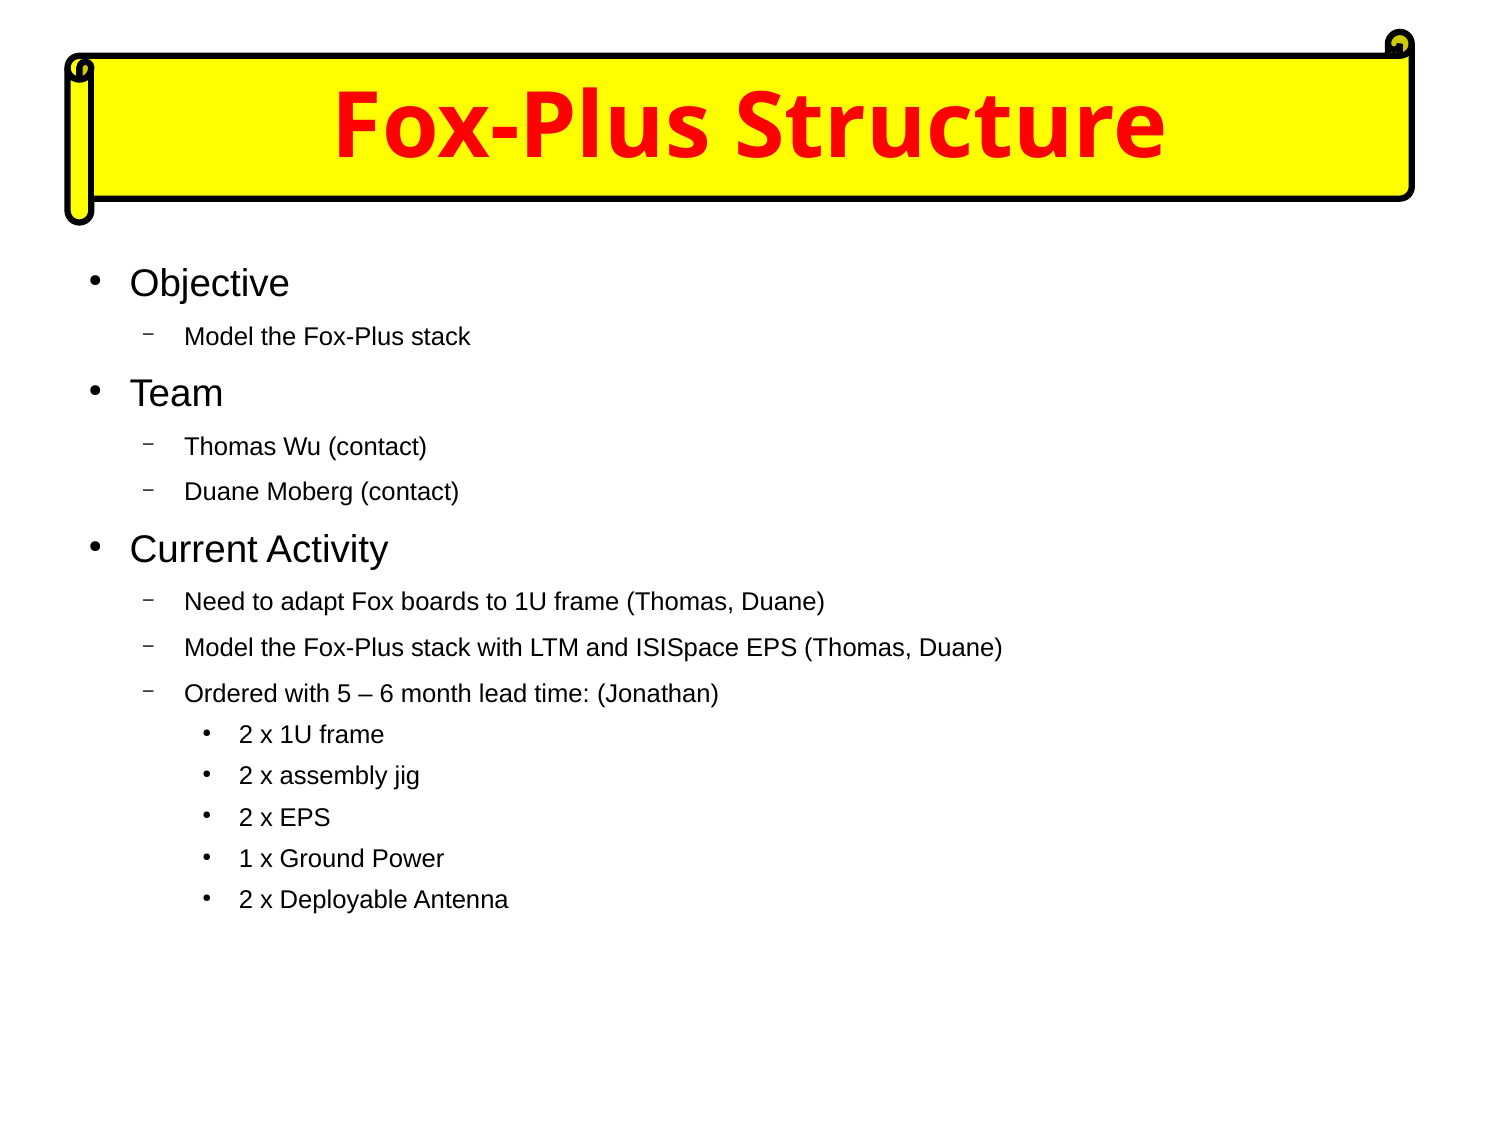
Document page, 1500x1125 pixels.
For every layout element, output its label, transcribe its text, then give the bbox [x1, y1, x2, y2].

text_box [72, 31, 1412, 58]
text_box [67, 184, 1412, 223]
list Objective Model the Fox-Plus stack Team Thomas Wu (contact) Duane Moberg (contact) Current Activity Need to adapt Fox boards to 1U frame (Thomas, Duane) Model the Fox-Plus stack with LTM and ISISpace EPS (Thomas, Duane) Ordered with 5 – 6 month lead time: (Jonathan) 2 x 1U frame 2 x assembly jig 2 x EPS 1 x Ground Power 2 x Deployable Antenna [75, 263, 1425, 916]
text_box Fox-Plus Structure [0, 58, 1500, 184]
